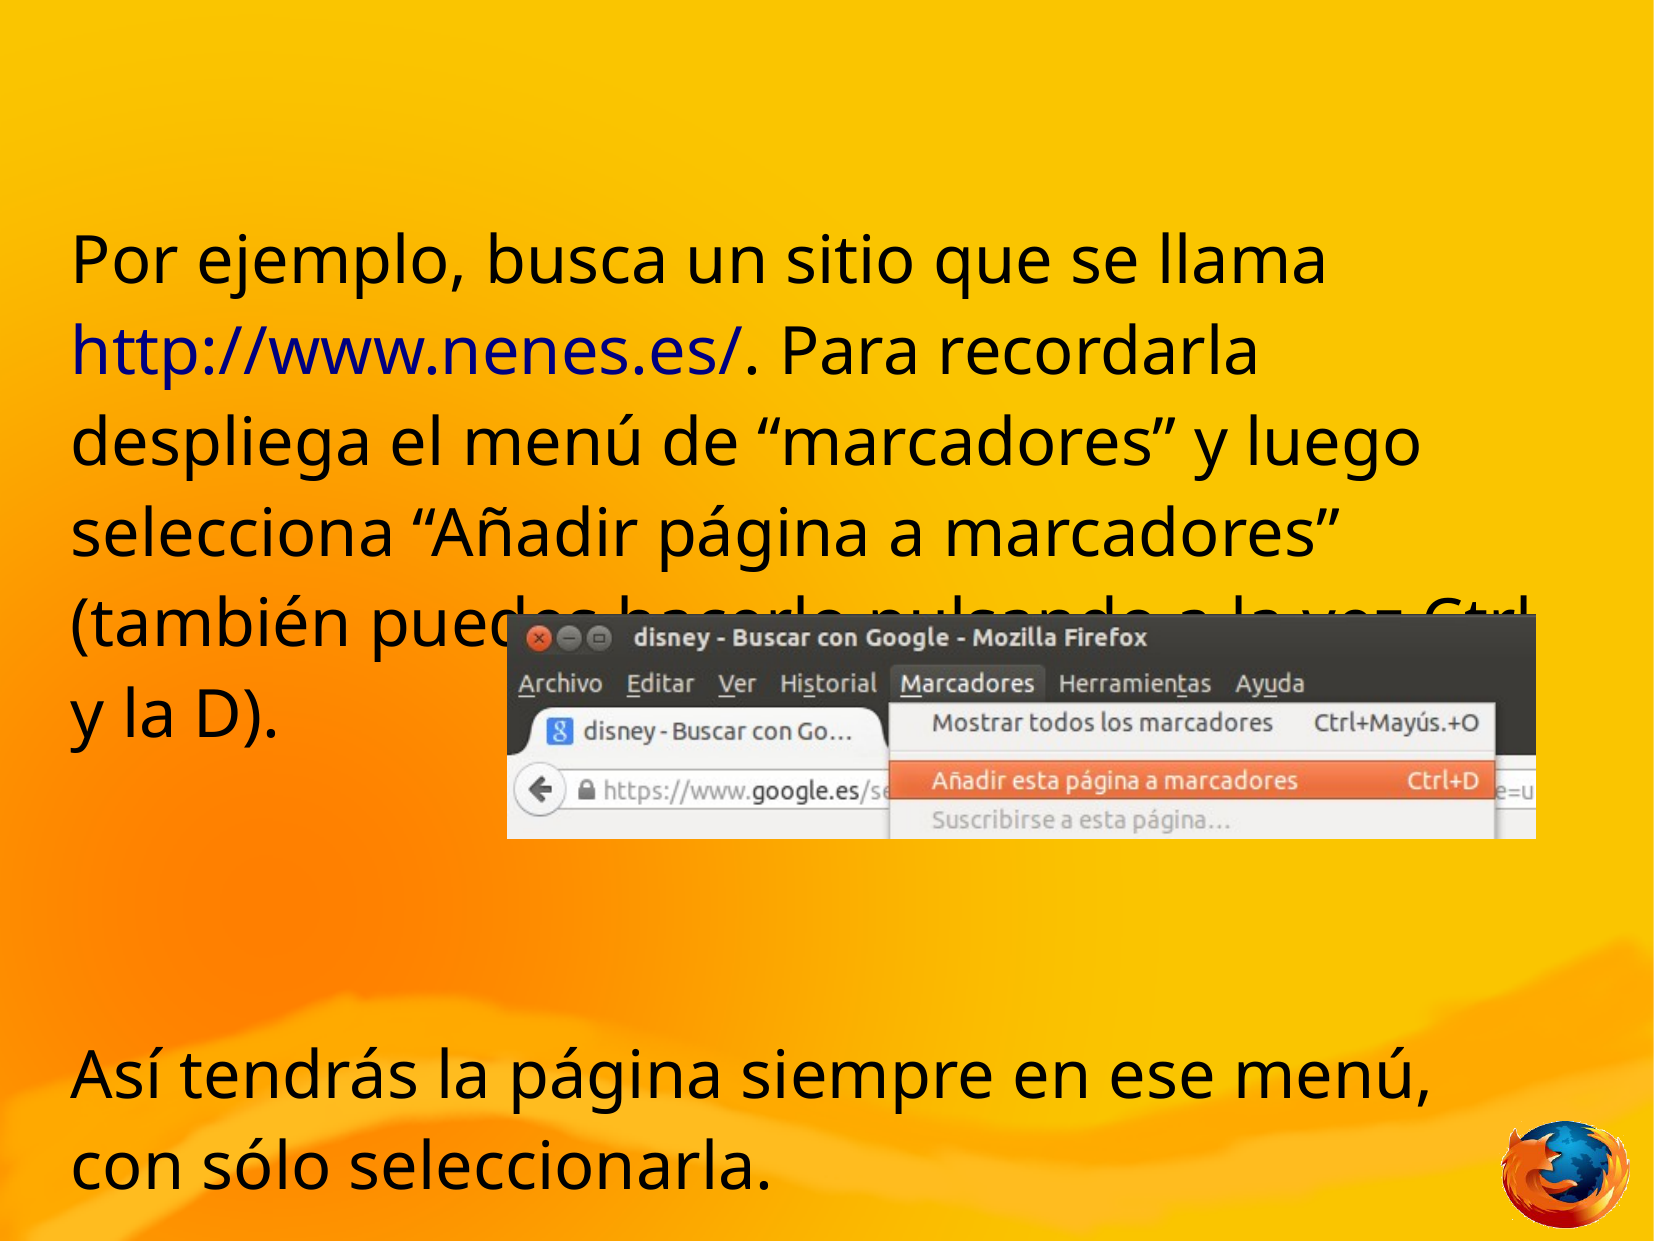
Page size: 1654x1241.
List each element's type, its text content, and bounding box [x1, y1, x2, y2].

picture [0, 0, 1654, 1241]
list Por ejemplo, busca un sitio que se llama http://www.nenes.es/. Para recordarla despliega el menú de “marcadores” y luego selecciona “Añadir página a marcadores” (también puedes hacerlo pulsando a la vez Ctrl y la D). Así tendrás la página siempre en ese menú, con sólo seleccionarla. [70, 212, 1560, 932]
